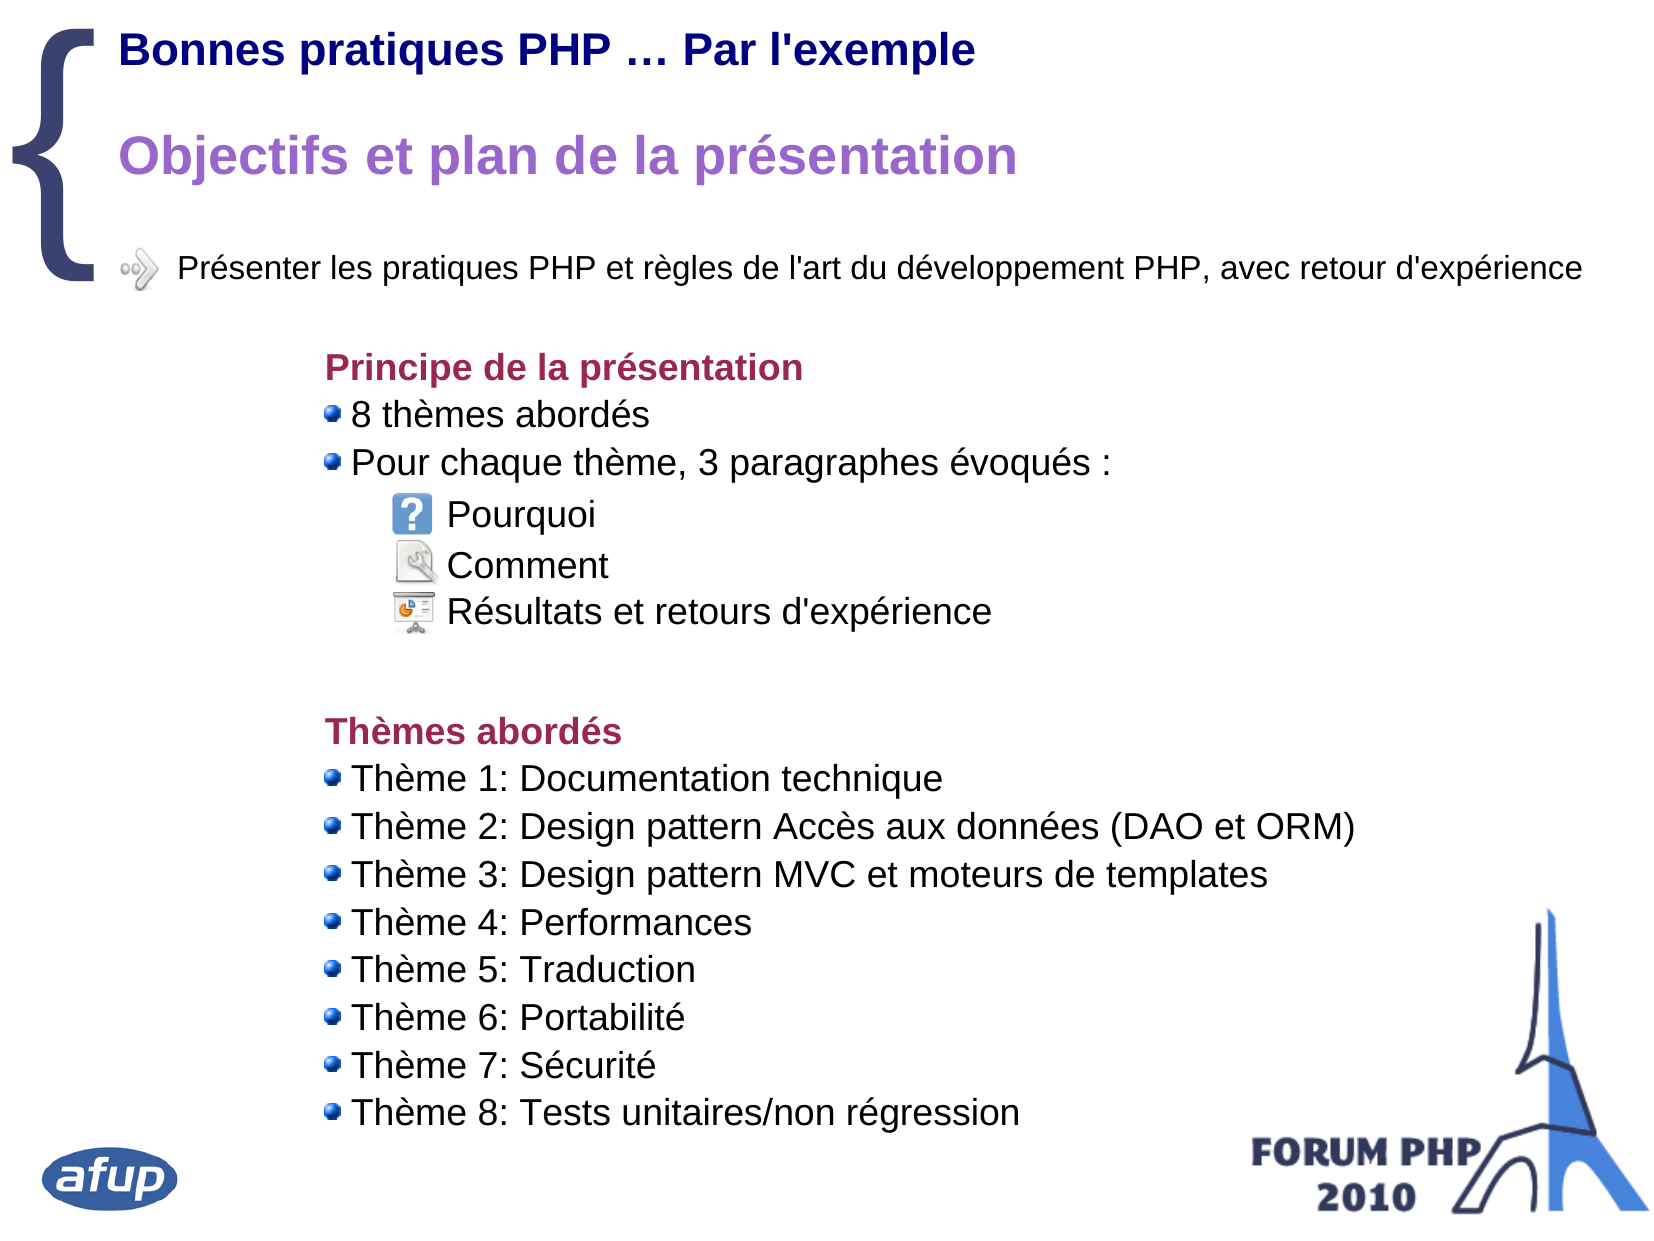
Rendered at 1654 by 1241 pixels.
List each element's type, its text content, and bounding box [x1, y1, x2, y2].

picture [118, 241, 161, 296]
picture [388, 490, 443, 585]
text_box Thèmes abordés Thème 1: Documentation technique Thème 2: Design pattern Accès aux données (DAO et ORM) Thème 3: Design pattern MVC et moteurs de templates Thème 4: Performances Thème 5: Traduction Thème 6: Portabilité Thème 7: Sécurité Thème 8: Tests unitaires/non régression [324, 696, 1388, 1145]
subtitle Présenter les pratiques PHP et règles de l'art du développement PHP, avec retour d'expérience [177, 194, 1612, 343]
title Bonnes pratiques PHP … Par l'exemple Objectifs et plan de la présentation [118, 9, 1541, 202]
picture [41, 1146, 178, 1211]
picture [393, 592, 435, 634]
text_box Principe de la présentation 8 thèmes abordés Pour chaque thème, 3 paragraphes évoqués : Pourquoi Comment Résultats et retours d'expérience [324, 321, 1388, 656]
picture [1240, 872, 1650, 1241]
